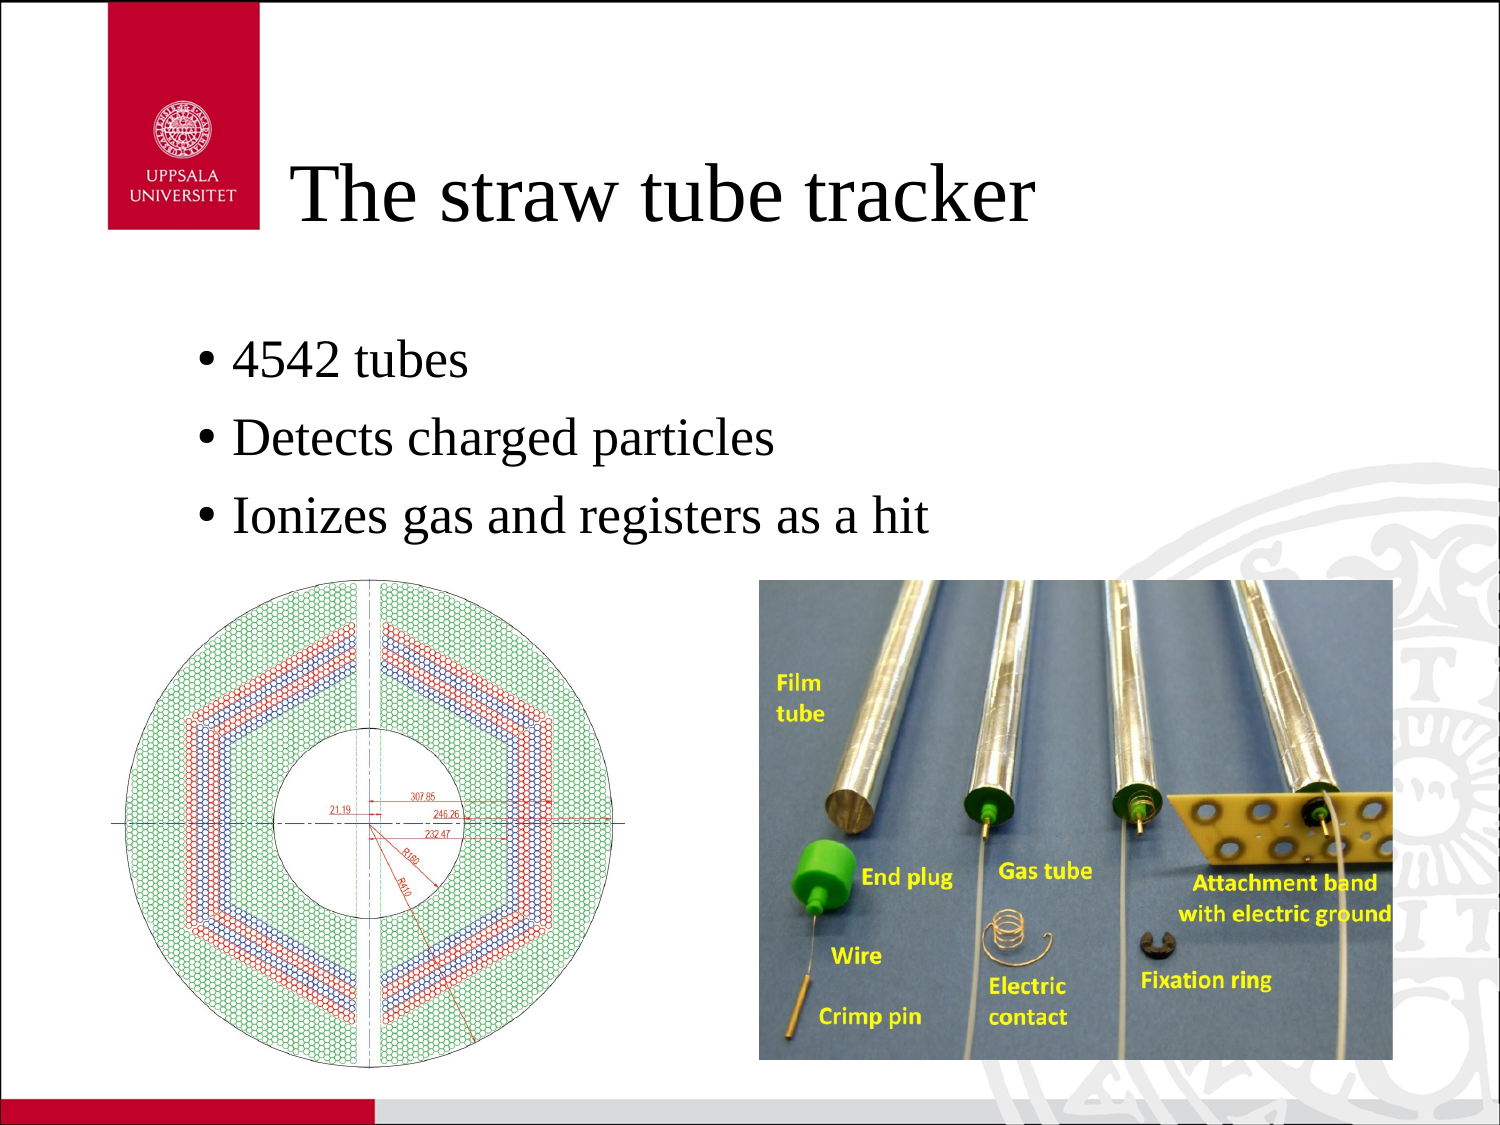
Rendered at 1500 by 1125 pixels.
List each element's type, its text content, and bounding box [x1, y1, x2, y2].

picture [0, 0, 1500, 1125]
text_box 4542 tubes Detects charged particles Ionizes gas and registers as a hit [182, 321, 1494, 811]
title The straw tube tracker [289, 99, 1436, 288]
